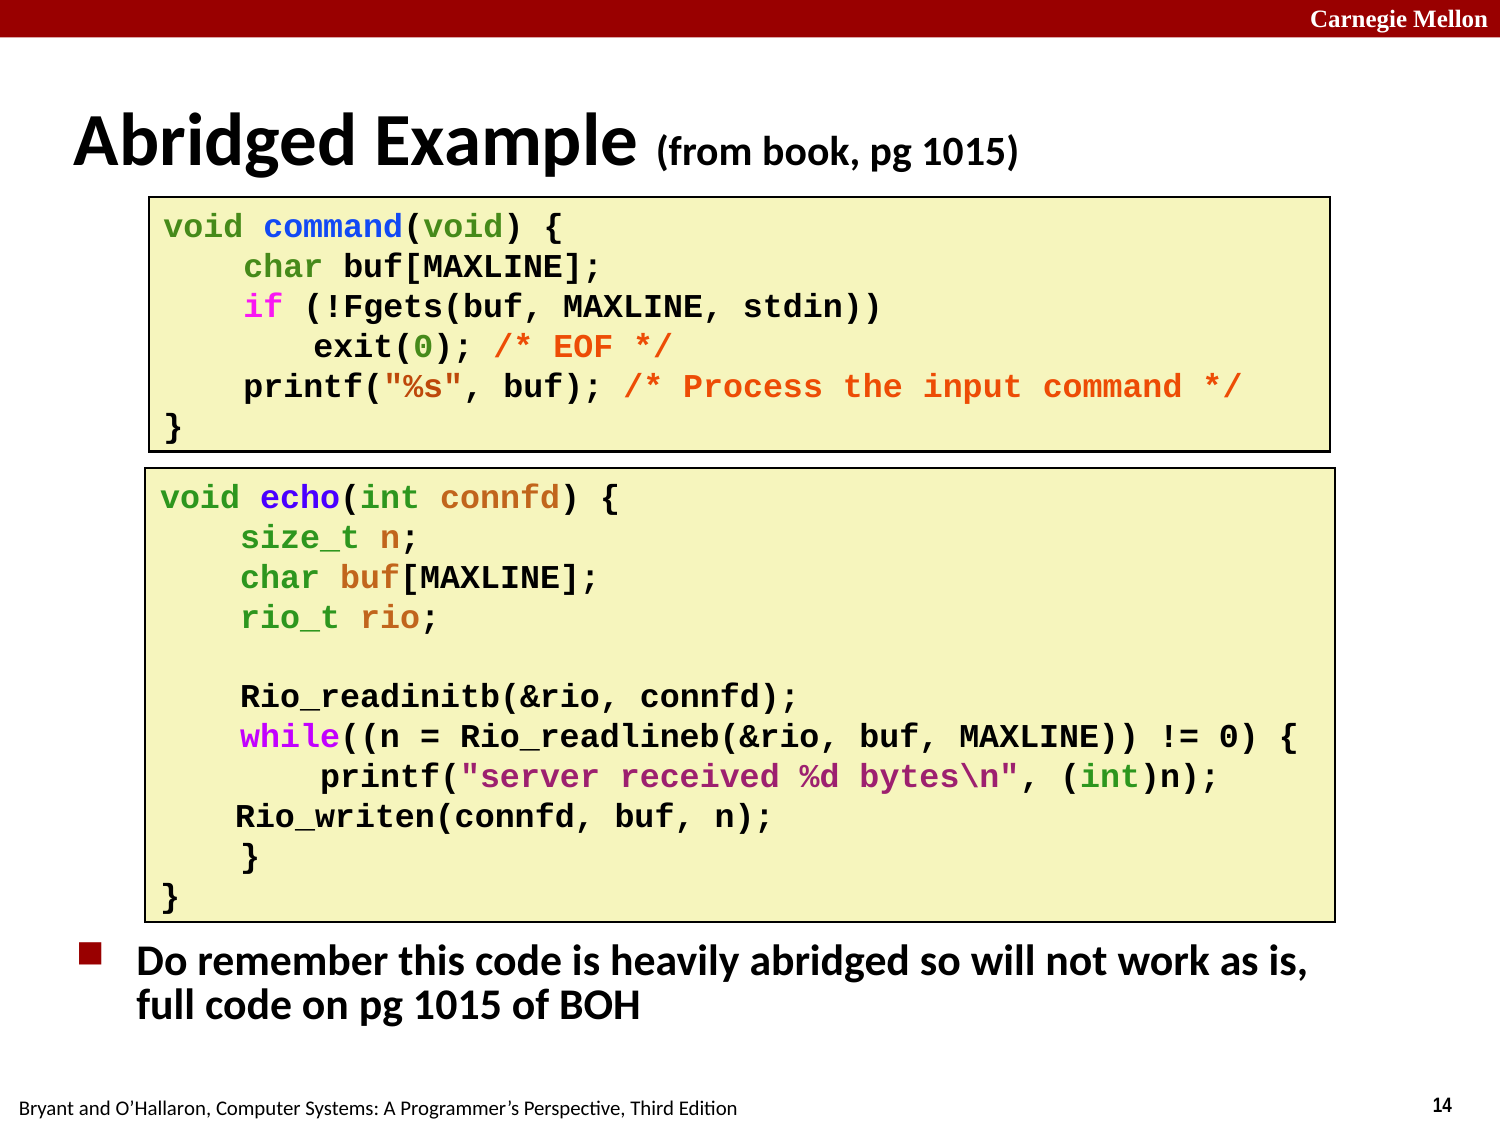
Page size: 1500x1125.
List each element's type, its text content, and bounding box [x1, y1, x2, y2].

list Do remember this code is heavily abridged so will not work as is, full code on pg 1015 of BOH [65, 931, 1361, 1086]
text_box void command(void) { char buf[MAXLINE]; if (!Fgets(buf, MAXLINE, stdin)) exit(0); /* EOF */ printf("%s", buf); /* Process the input command */ } [148, 197, 1331, 452]
text_box void echo(int connfd) { size_t n; char buf[MAXLINE]; rio_t rio; Rio_readinitb(&rio, connfd); while((n = Rio_readlineb(&rio, buf, MAXLINE)) != 0) { printf("server received %d bytes\n", (int)n); Rio_writen(connfd, buf, n); } } [145, 467, 1336, 922]
title Abridged Example (from book, pg 1015) [58, 72, 1304, 198]
